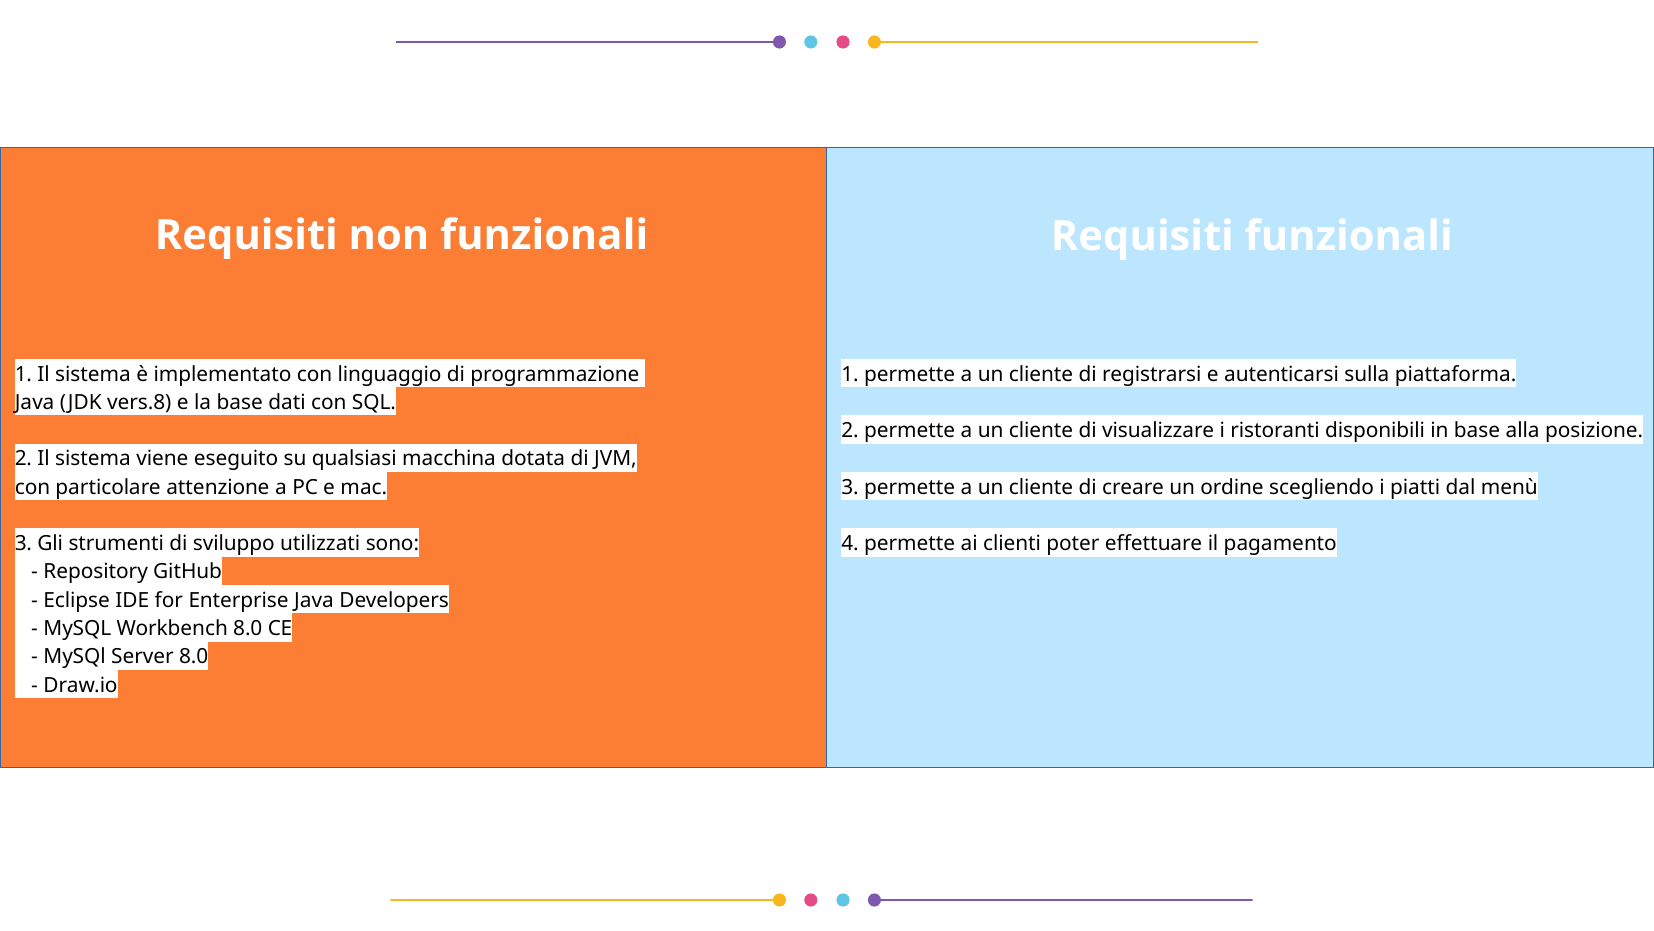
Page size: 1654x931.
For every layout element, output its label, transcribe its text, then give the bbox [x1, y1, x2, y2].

title Requisiti non funzionali [124, 147, 680, 319]
text_box 1. permette a un cliente di registrarsi e autenticarsi sulla piattaforma. 2. permette a un cliente di visualizzare i ristoranti disponibili in base alla posizione. 3. permette a un cliente di creare un ordine scegliendo i piatti dal menù 4. permette ai clienti poter effettuare il pagamento [827, 147, 1654, 768]
title Requisiti funzionali [1033, 177, 1471, 292]
text_box 1. Il sistema è implementato con linguaggio di programmazione Java (JDK vers.8) e la base dati con SQL. 2. Il sistema viene eseguito su qualsiasi macchina dotata di JVM, con particolare attenzione a PC e mac. 3. Gli strumenti di sviluppo utilizzati sono: - Repository GitHub - Eclipse IDE for Enterprise Java Developers - MySQL Workbench 8.0 CE - MySQl Server 8.0 - Draw.io [0, 147, 827, 768]
